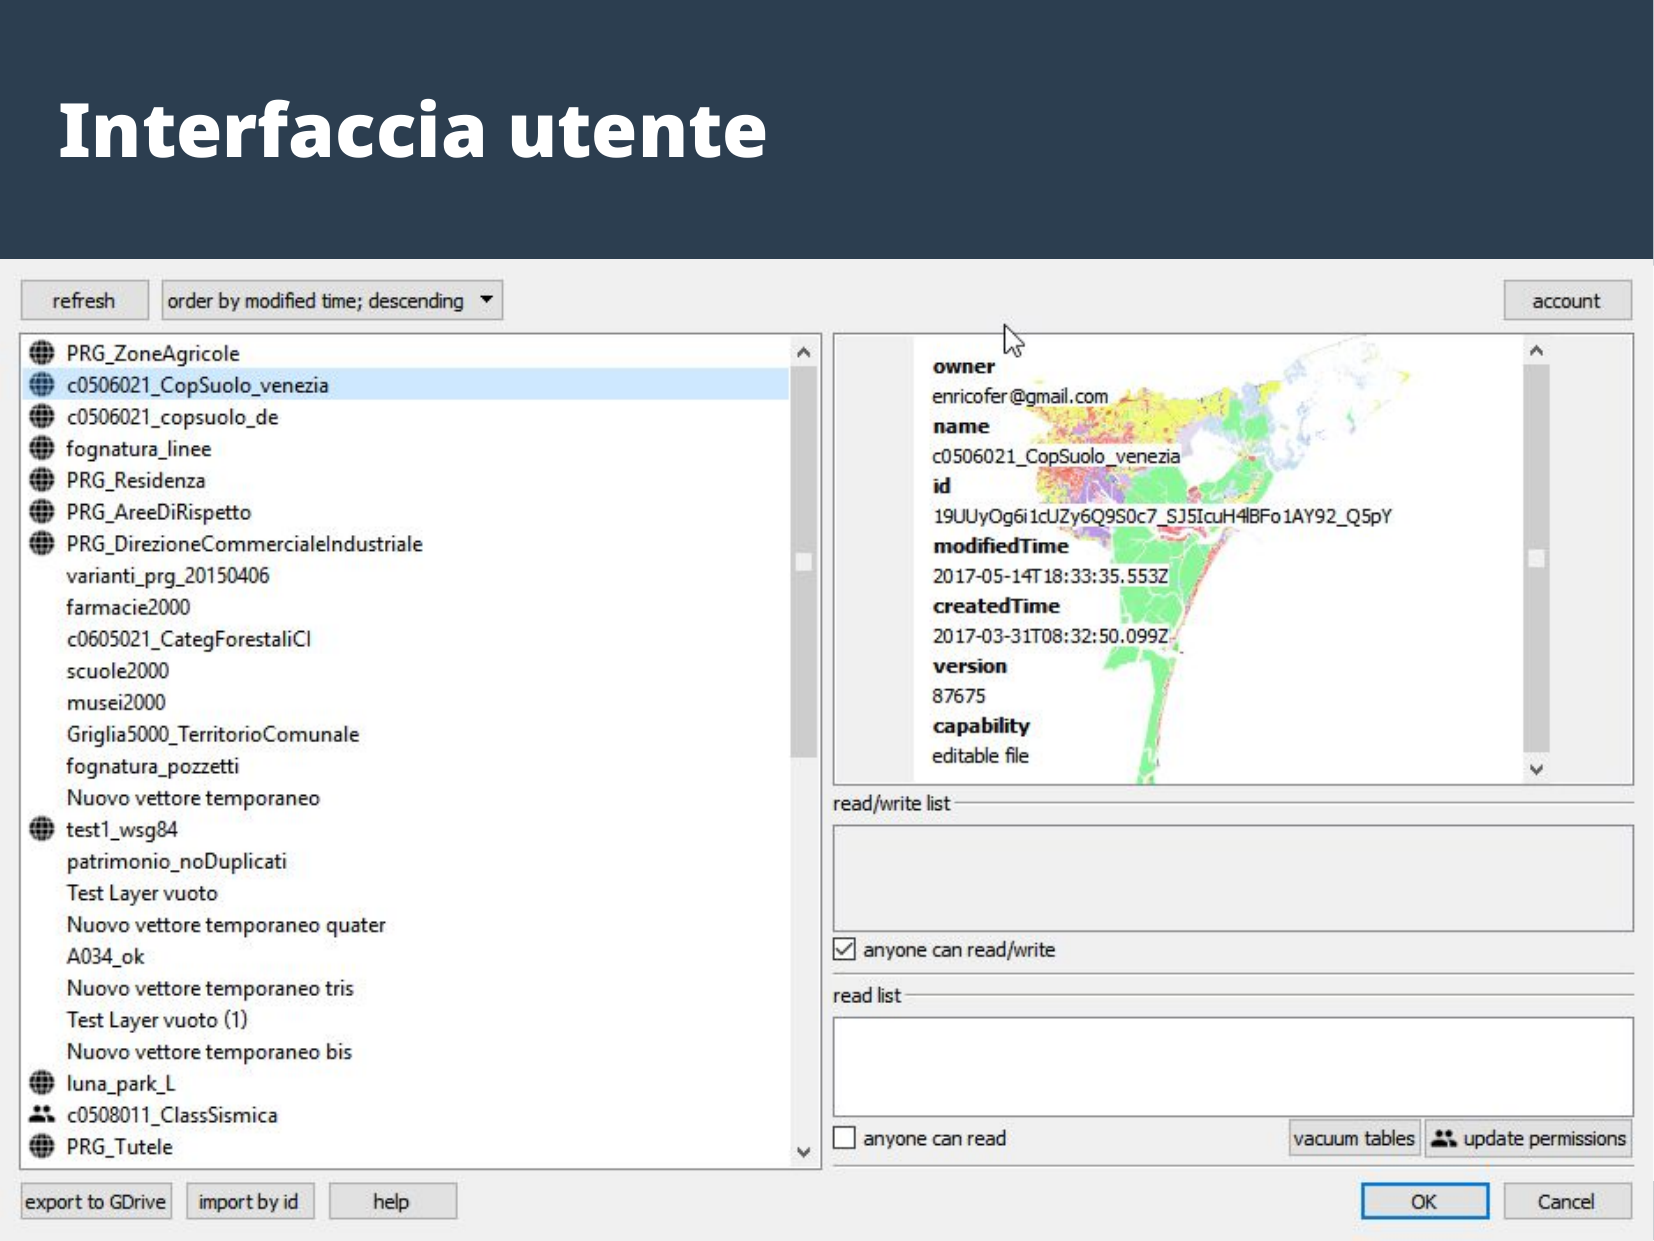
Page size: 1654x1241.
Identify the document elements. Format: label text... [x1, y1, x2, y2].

picture [0, 259, 1654, 1241]
title Interfaccia utente [59, 49, 1595, 207]
